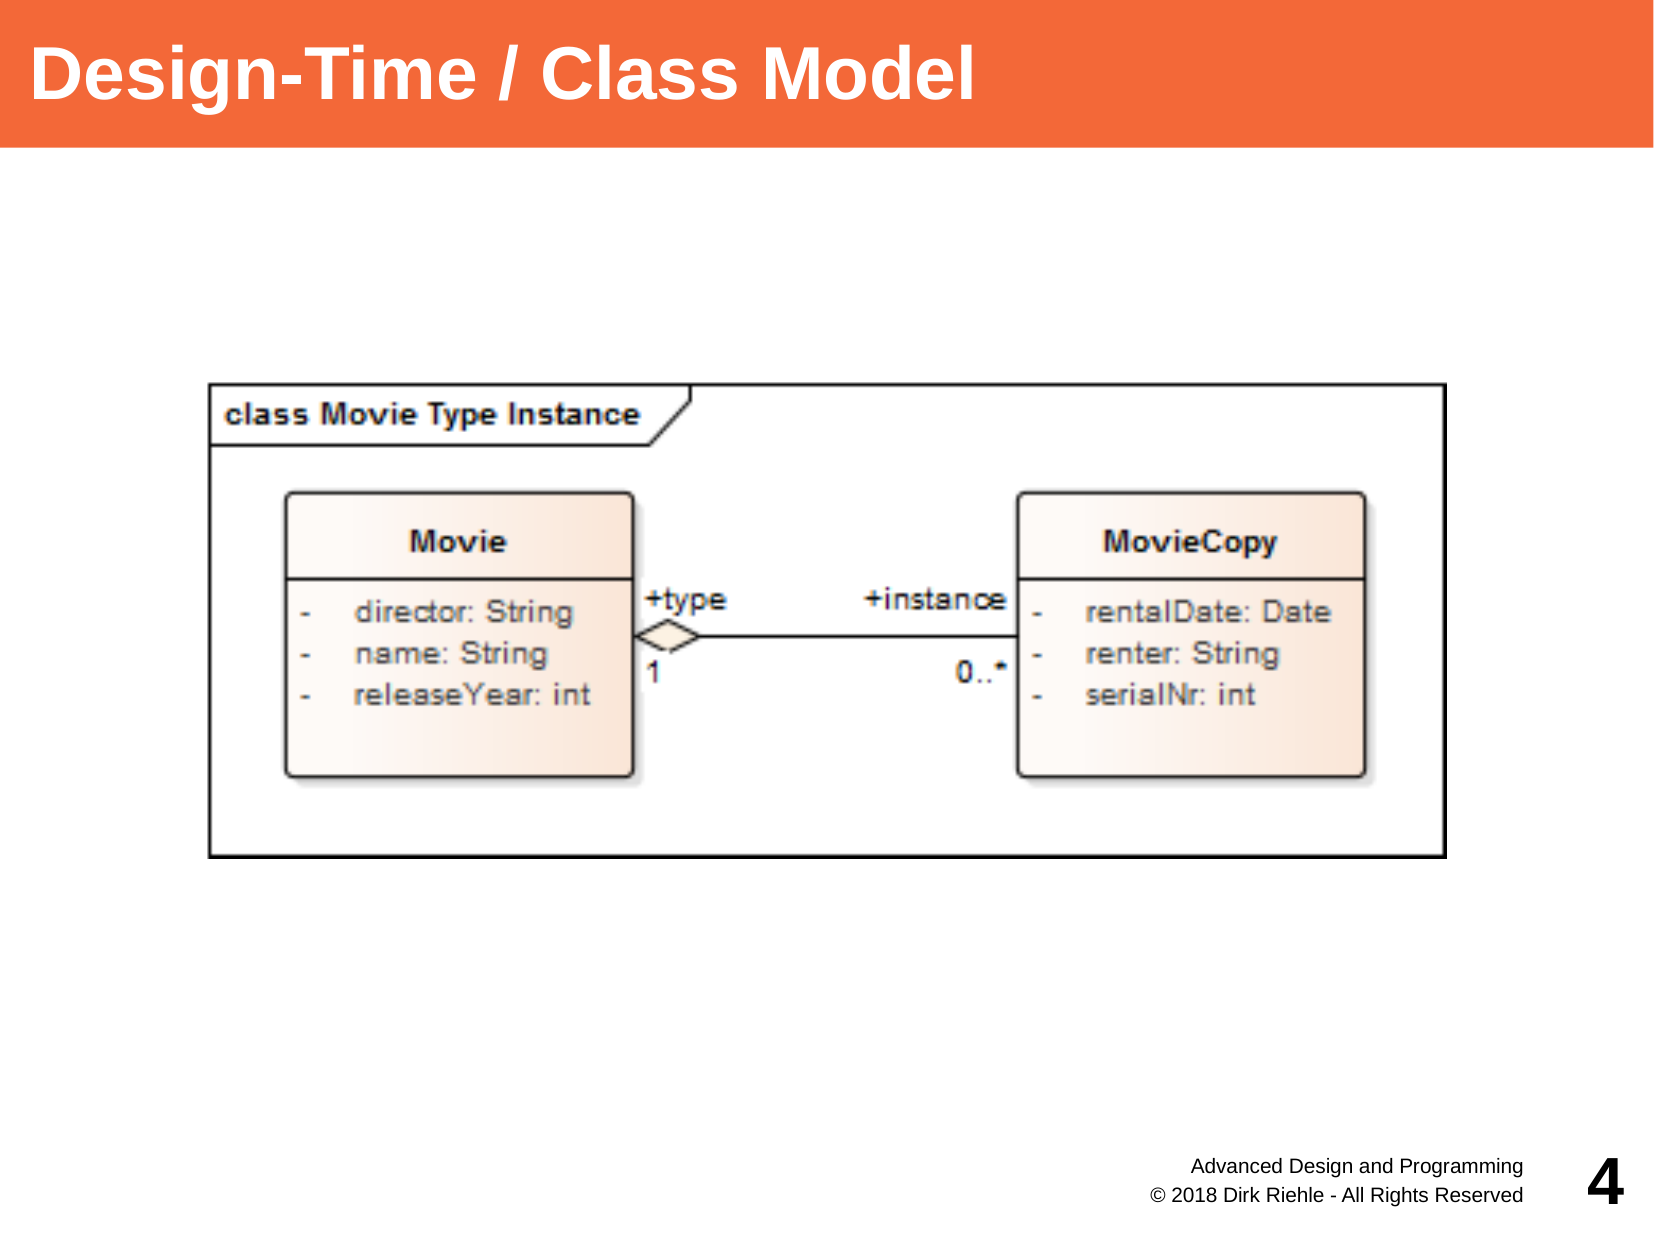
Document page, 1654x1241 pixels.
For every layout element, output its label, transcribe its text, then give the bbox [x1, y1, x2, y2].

picture [206, 381, 1447, 859]
title Design-Time / Class Model [0, 0, 1654, 148]
